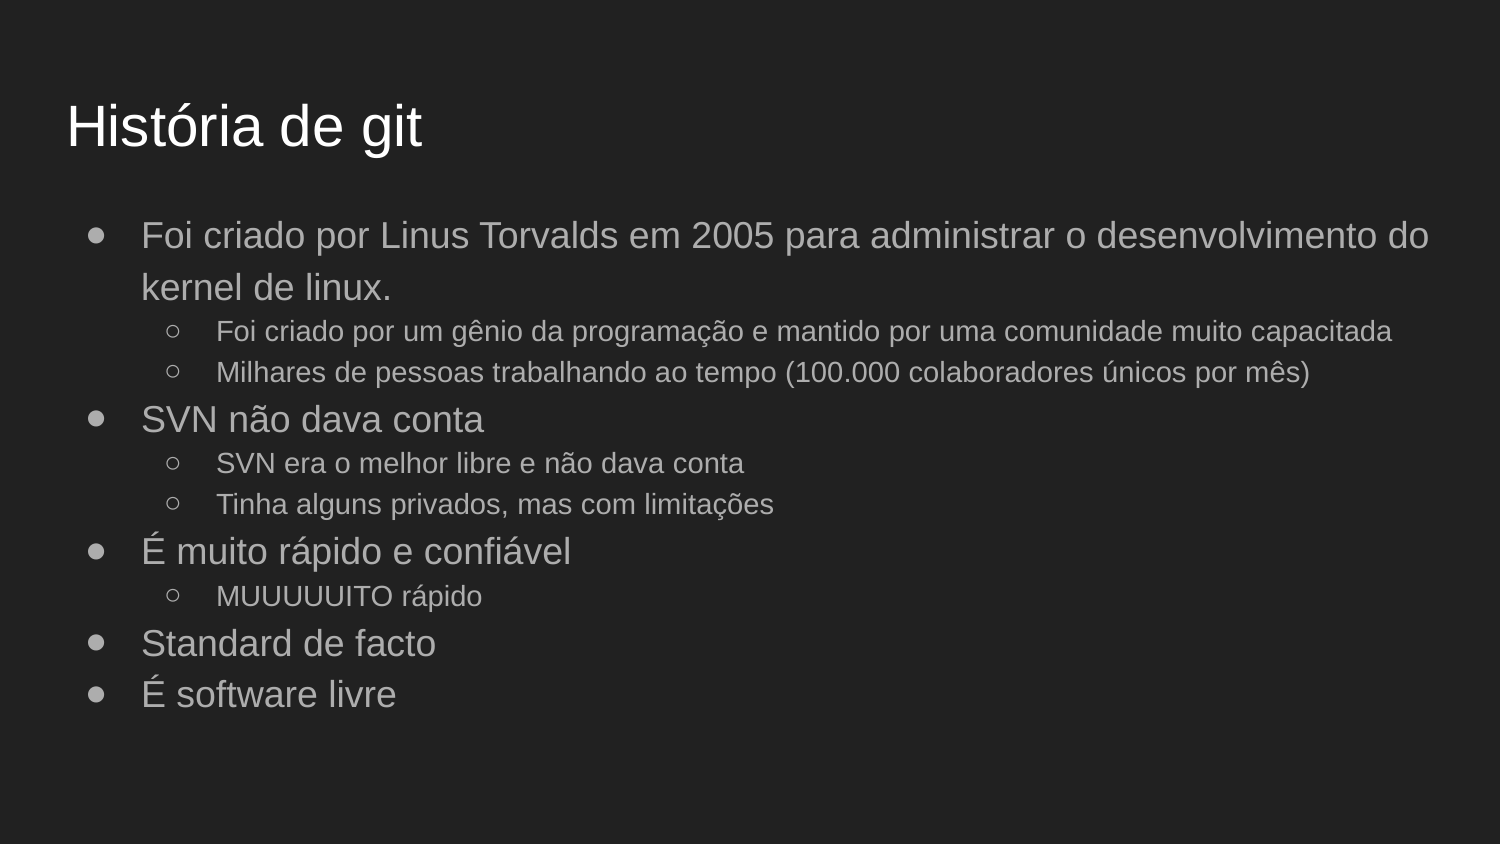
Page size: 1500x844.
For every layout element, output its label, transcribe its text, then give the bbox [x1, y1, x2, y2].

title História de git [51, 72, 1449, 167]
list Foi criado por Linus Torvalds em 2005 para administrar o desenvolvimento do kernel de linux. Foi criado por um gênio da programação e mantido por uma comunidade muito capacitada Milhares de pessoas trabalhando ao tempo (100.000 colaboradores únicos por mês) SVN não dava conta SVN era o melhor libre e não dava conta Tinha alguns privados, mas com limitações É muito rápido e confiável MUUUUUITO rápido Standard de facto É software livre [51, 189, 1449, 750]
